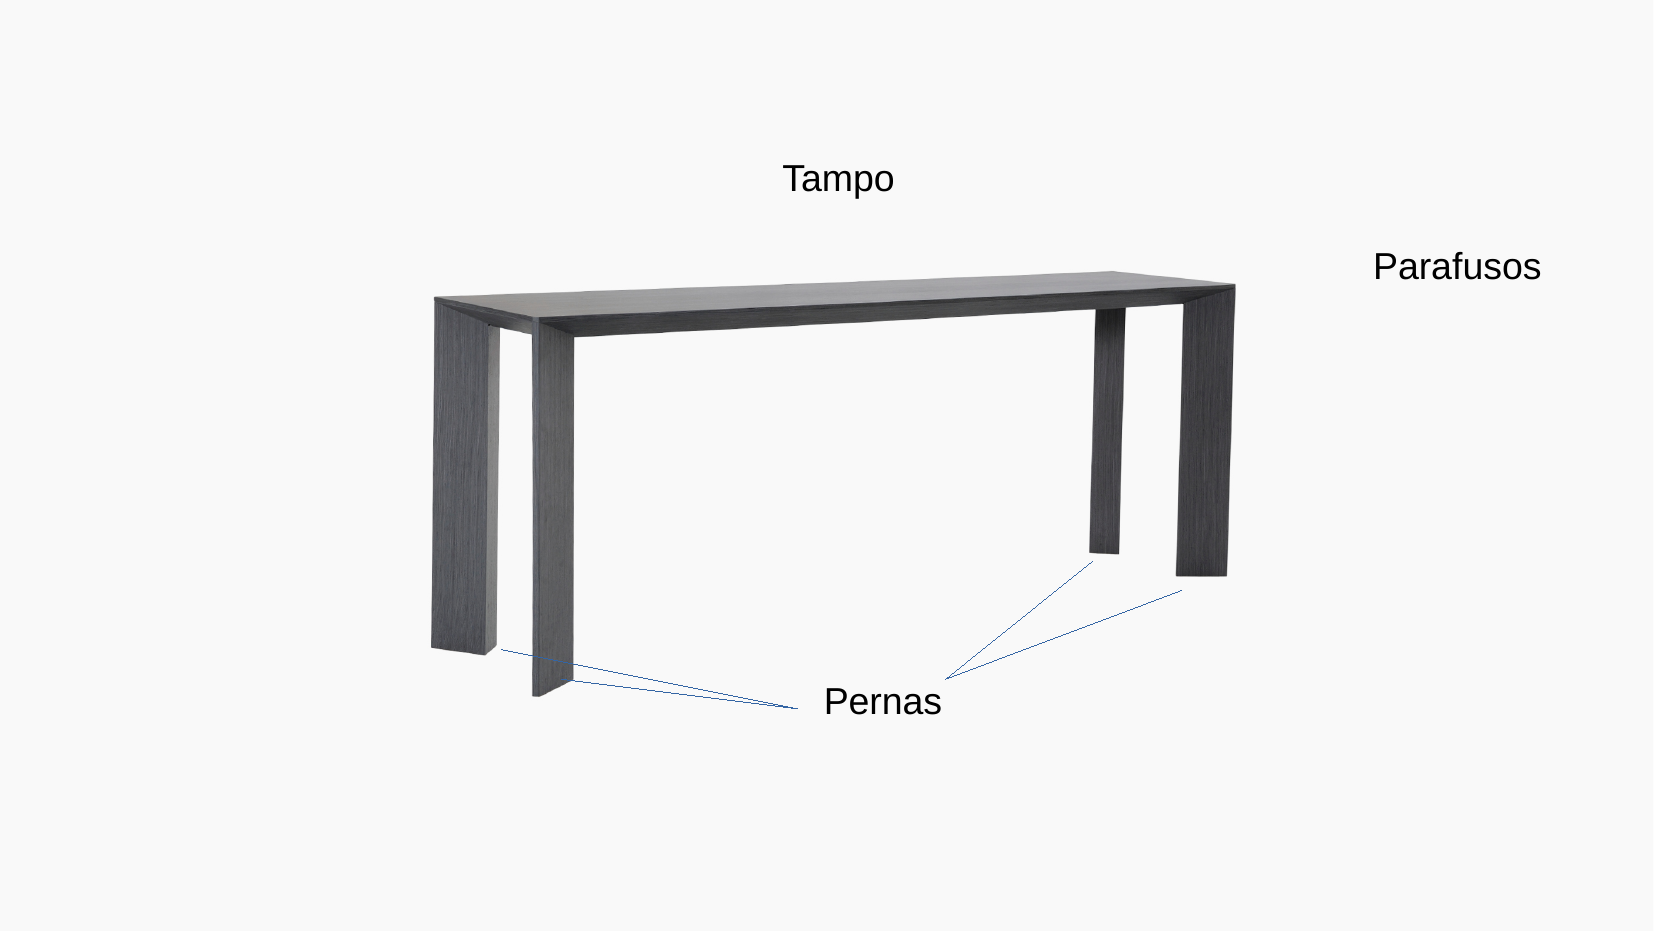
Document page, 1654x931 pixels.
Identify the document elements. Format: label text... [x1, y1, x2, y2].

text_box Parafusos [1358, 238, 1557, 296]
text_box Pernas [809, 673, 958, 731]
text_box Tampo [767, 149, 910, 207]
picture [0, 0, 1654, 931]
